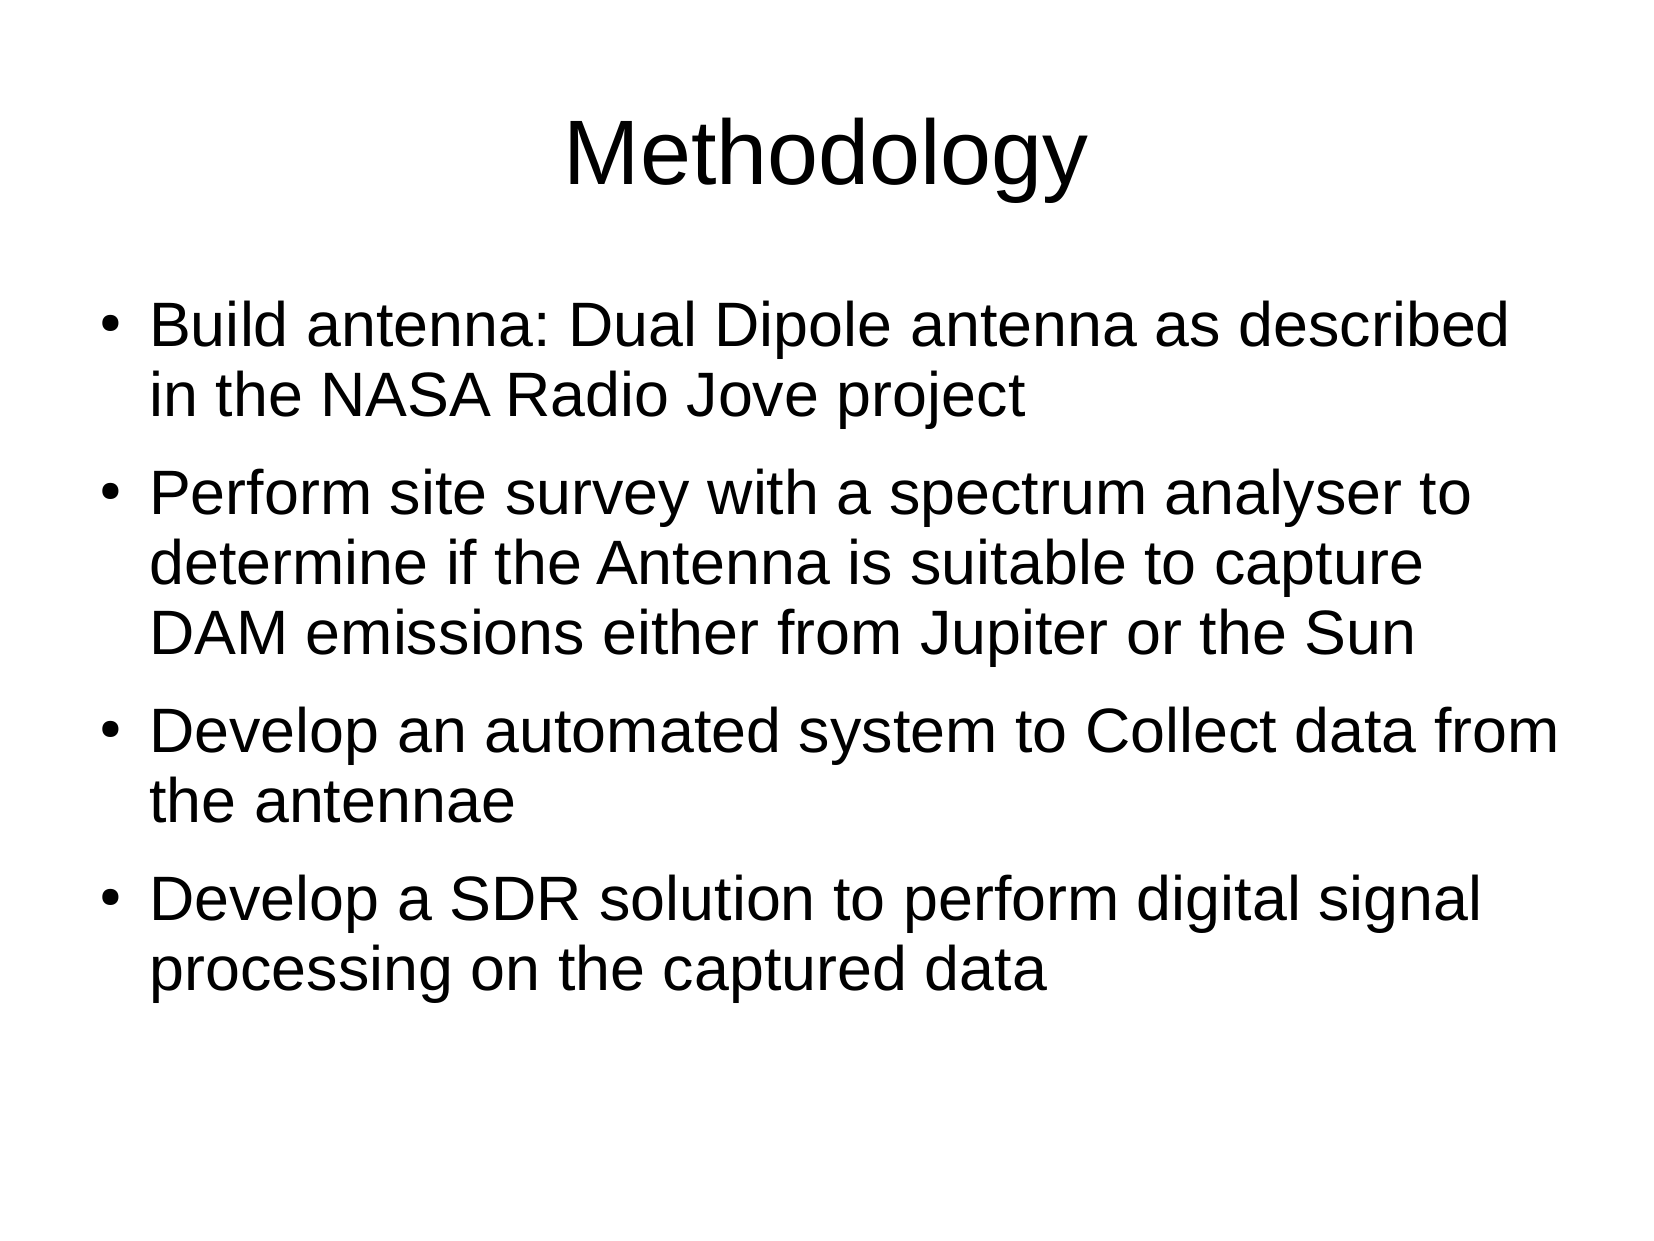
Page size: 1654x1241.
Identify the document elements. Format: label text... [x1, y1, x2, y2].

list Build antenna: Dual Dipole antenna as described in the NASA Radio Jove project Perform site survey with a spectrum analyser to determine if the Antenna is suitable to capture DAM emissions either from Jupiter or the Sun Develop an automated system to Collect data from the antennae Develop a SDR solution to perform digital signal processing on the captured data [82, 290, 1571, 1010]
title Methodology [82, 49, 1571, 257]
